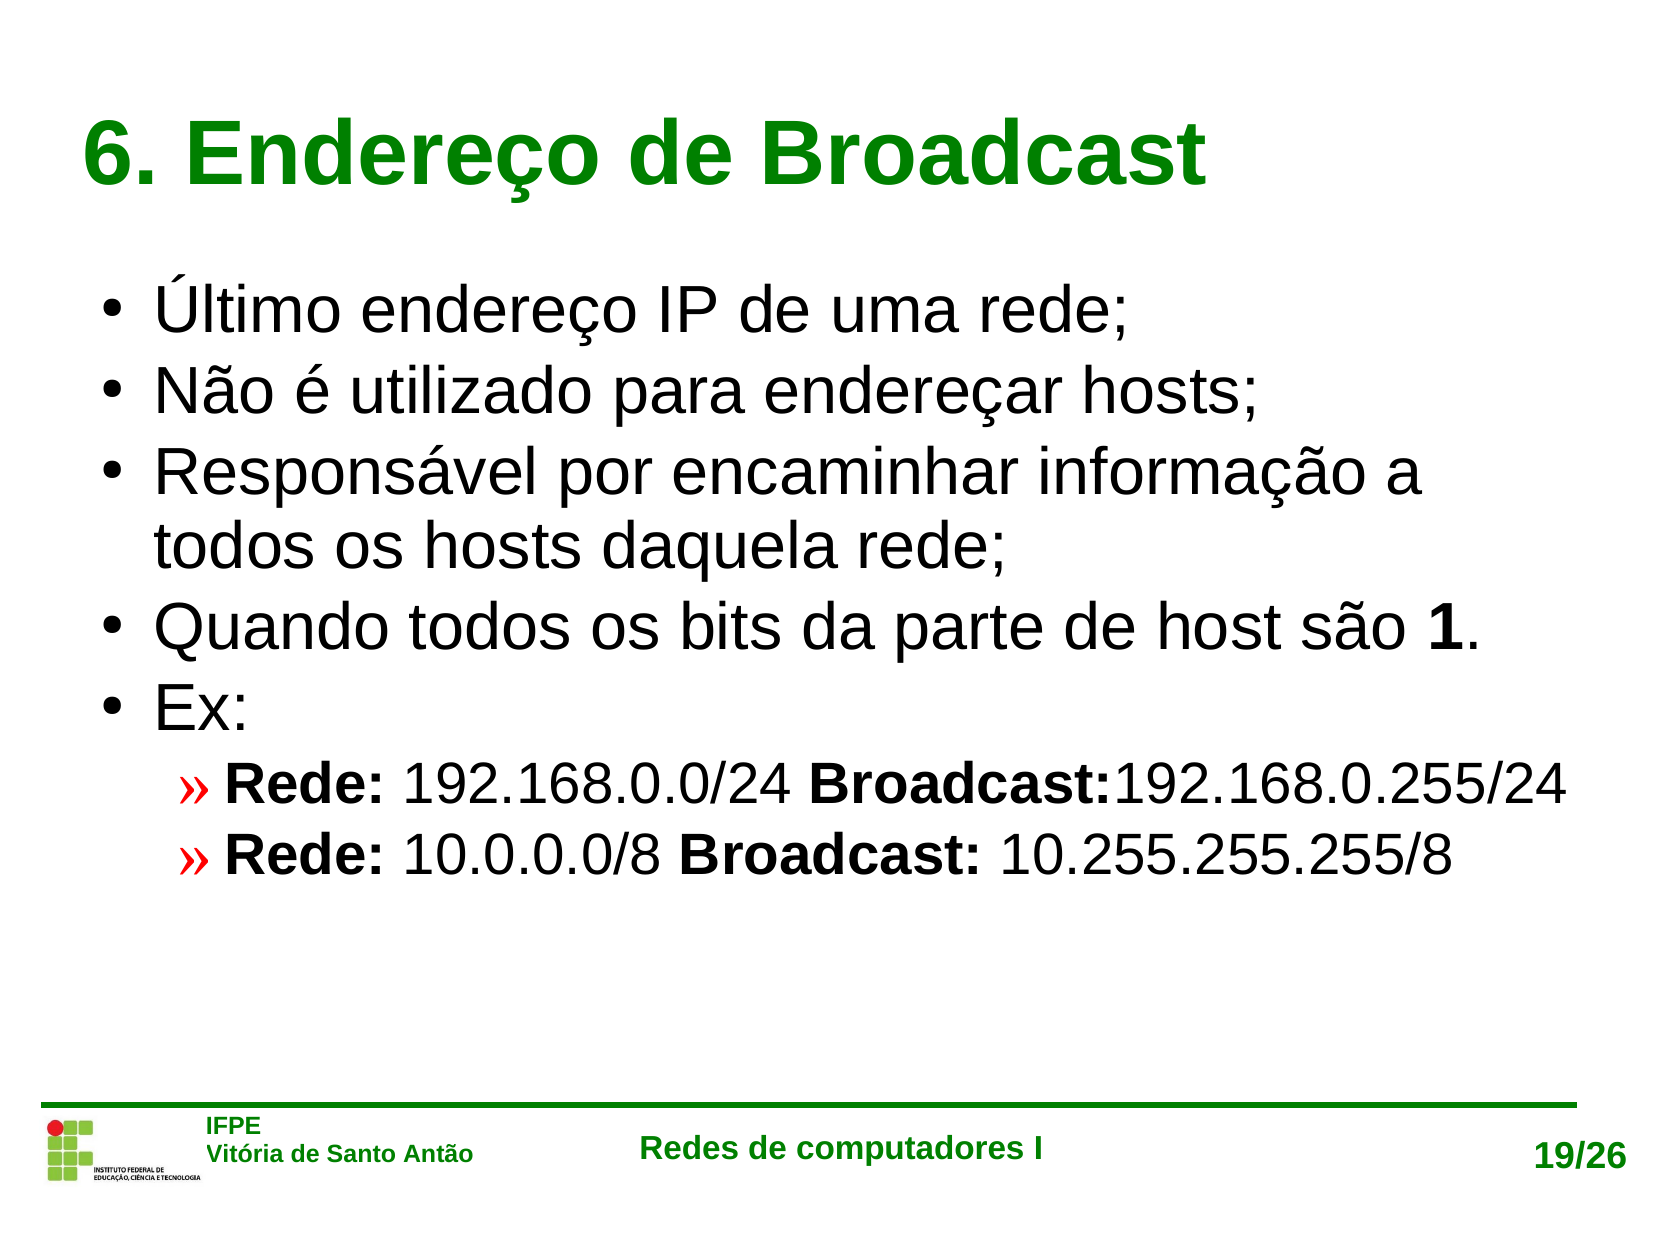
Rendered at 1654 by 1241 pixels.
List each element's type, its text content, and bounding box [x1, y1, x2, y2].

list Último endereço IP de uma rede; Não é utilizado para endereçar hosts; Responsável por encaminhar informação a todos os hosts daquela rede; Quando todos os bits da parte de host são 1. Ex: Rede: 192.168.0.0/24 Broadcast:192.168.0.255/24 Rede: 10.0.0.0/8 Broadcast: 10.255.255.255/8 [82, 272, 1571, 1091]
title 6. Endereço de Broadcast [82, 49, 1571, 257]
picture [39, 1111, 207, 1191]
